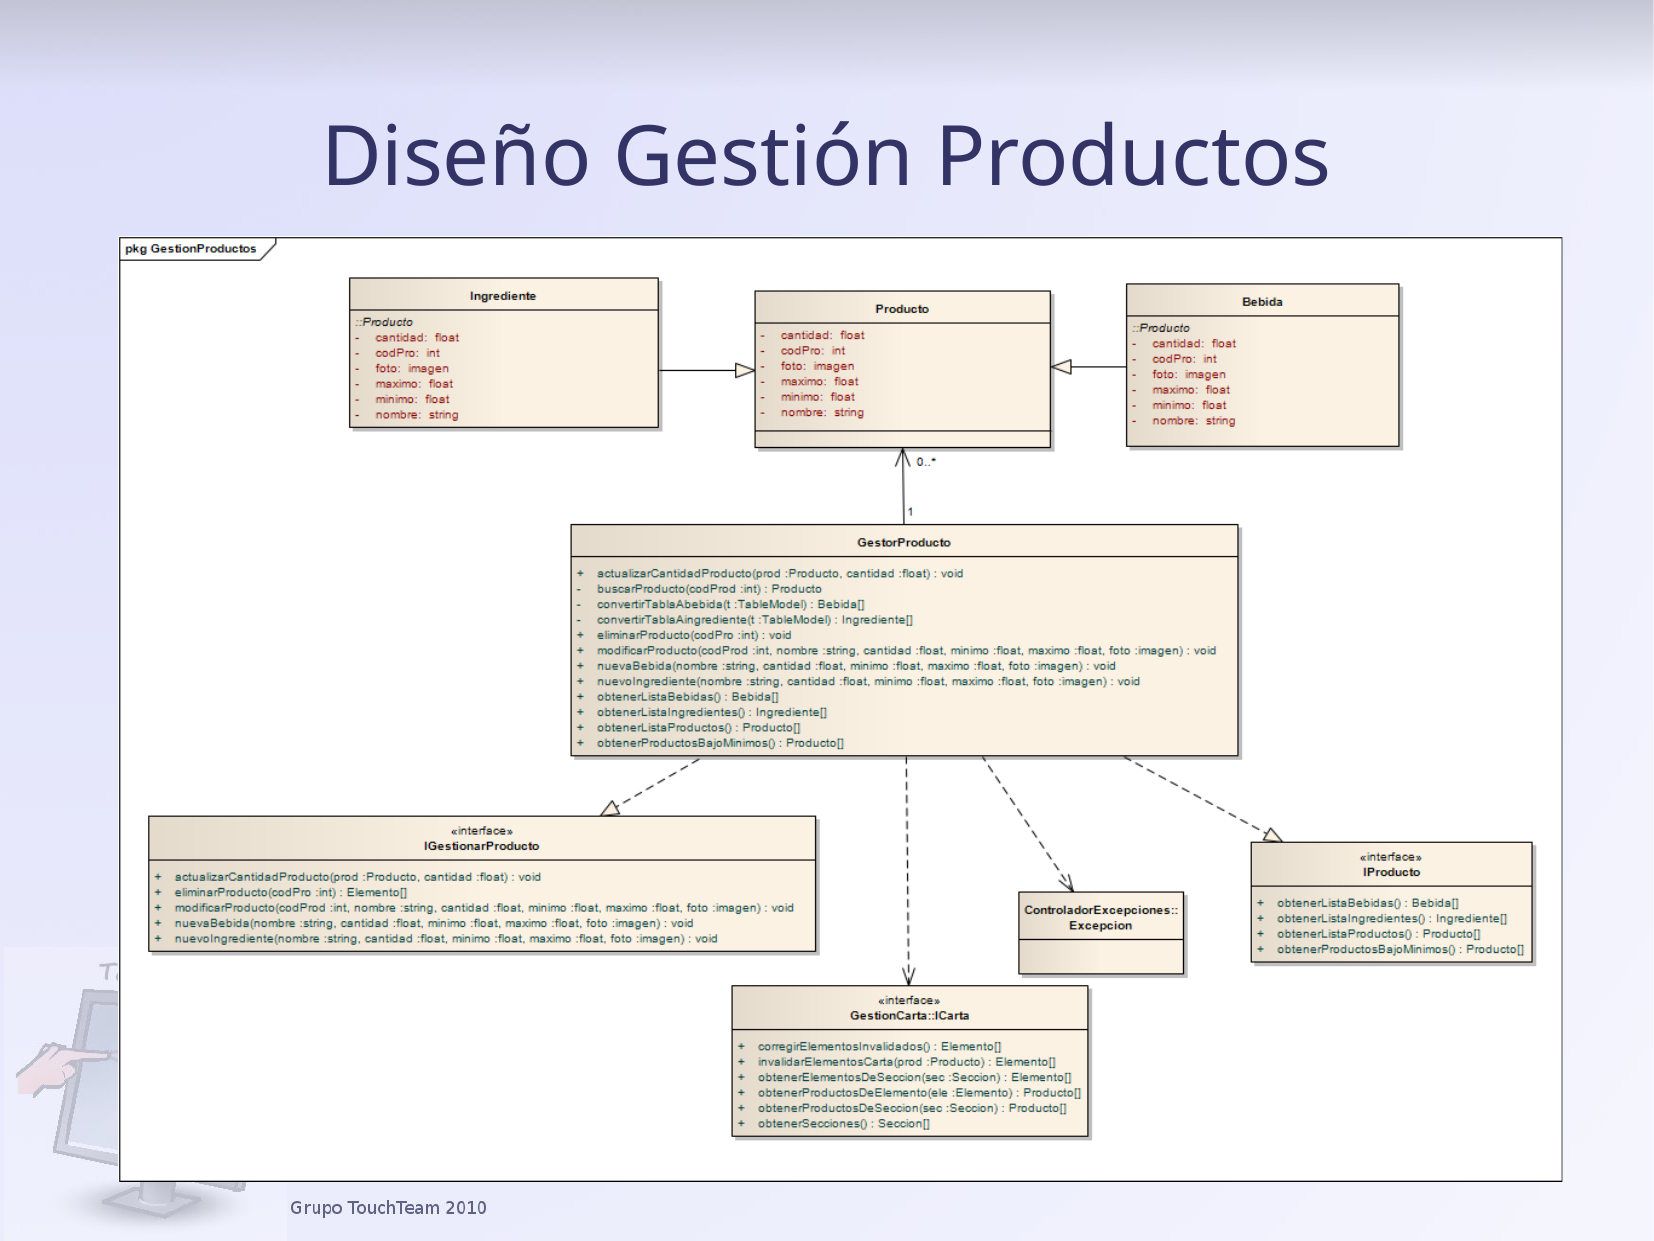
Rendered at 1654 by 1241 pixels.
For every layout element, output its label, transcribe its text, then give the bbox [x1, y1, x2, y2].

title Diseño Gestión Productos [82, 49, 1571, 257]
picture [0, 0, 1654, 1241]
